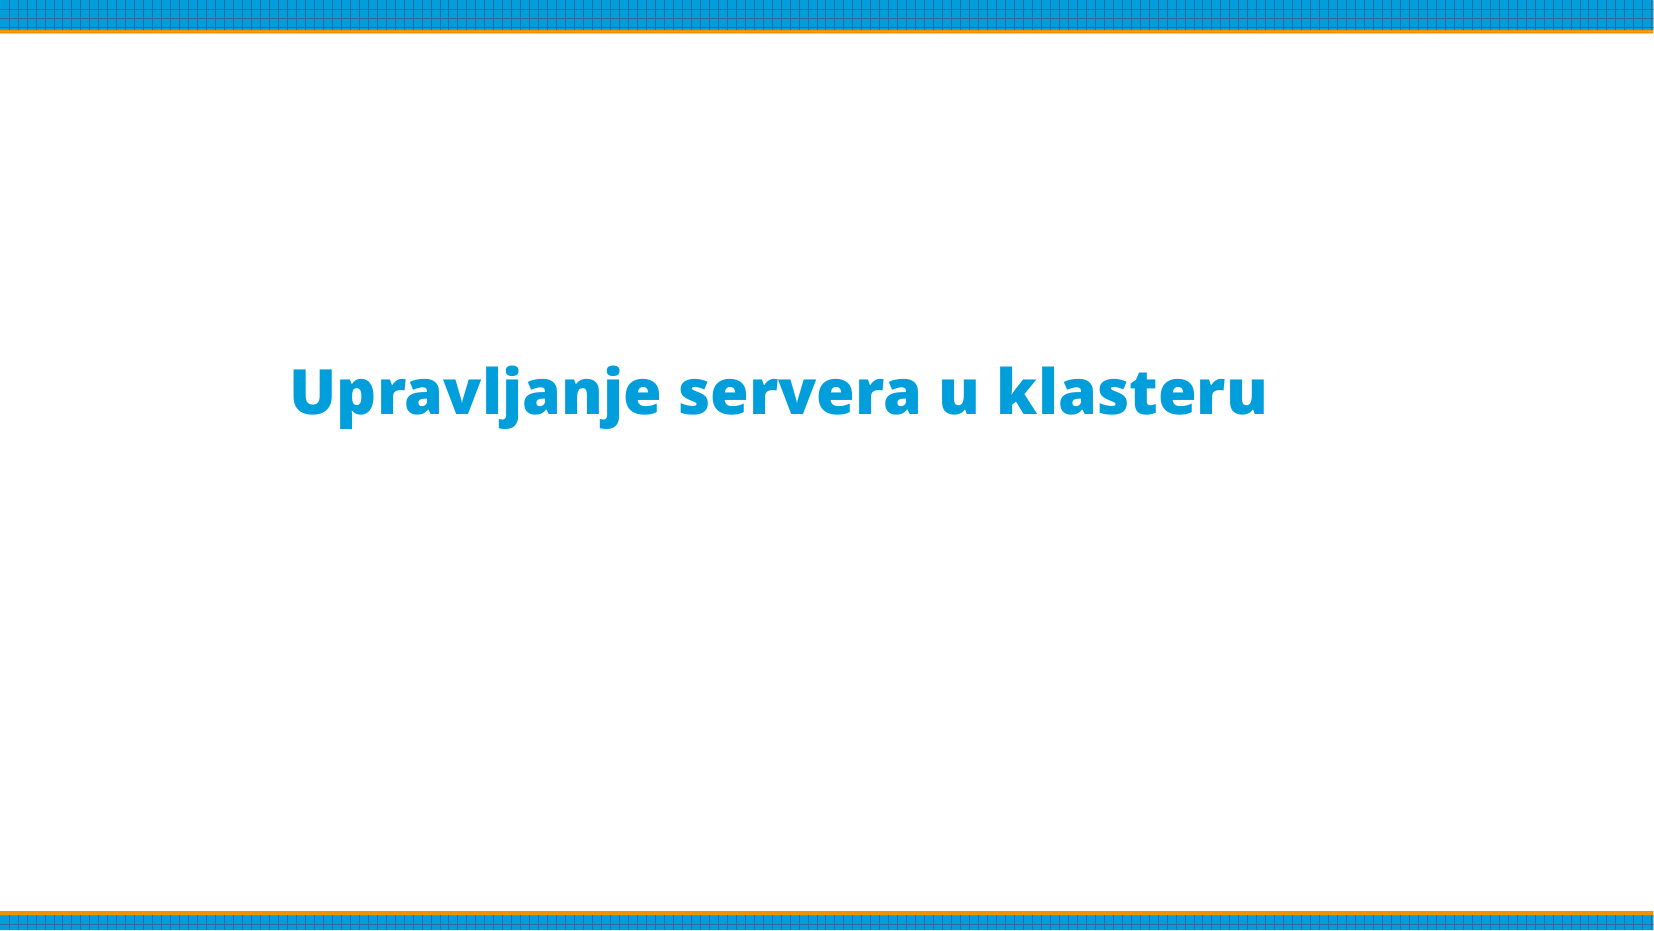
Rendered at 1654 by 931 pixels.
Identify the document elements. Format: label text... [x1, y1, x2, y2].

subtitle Upravljanje servera u klasteru [0, 30, 1489, 751]
